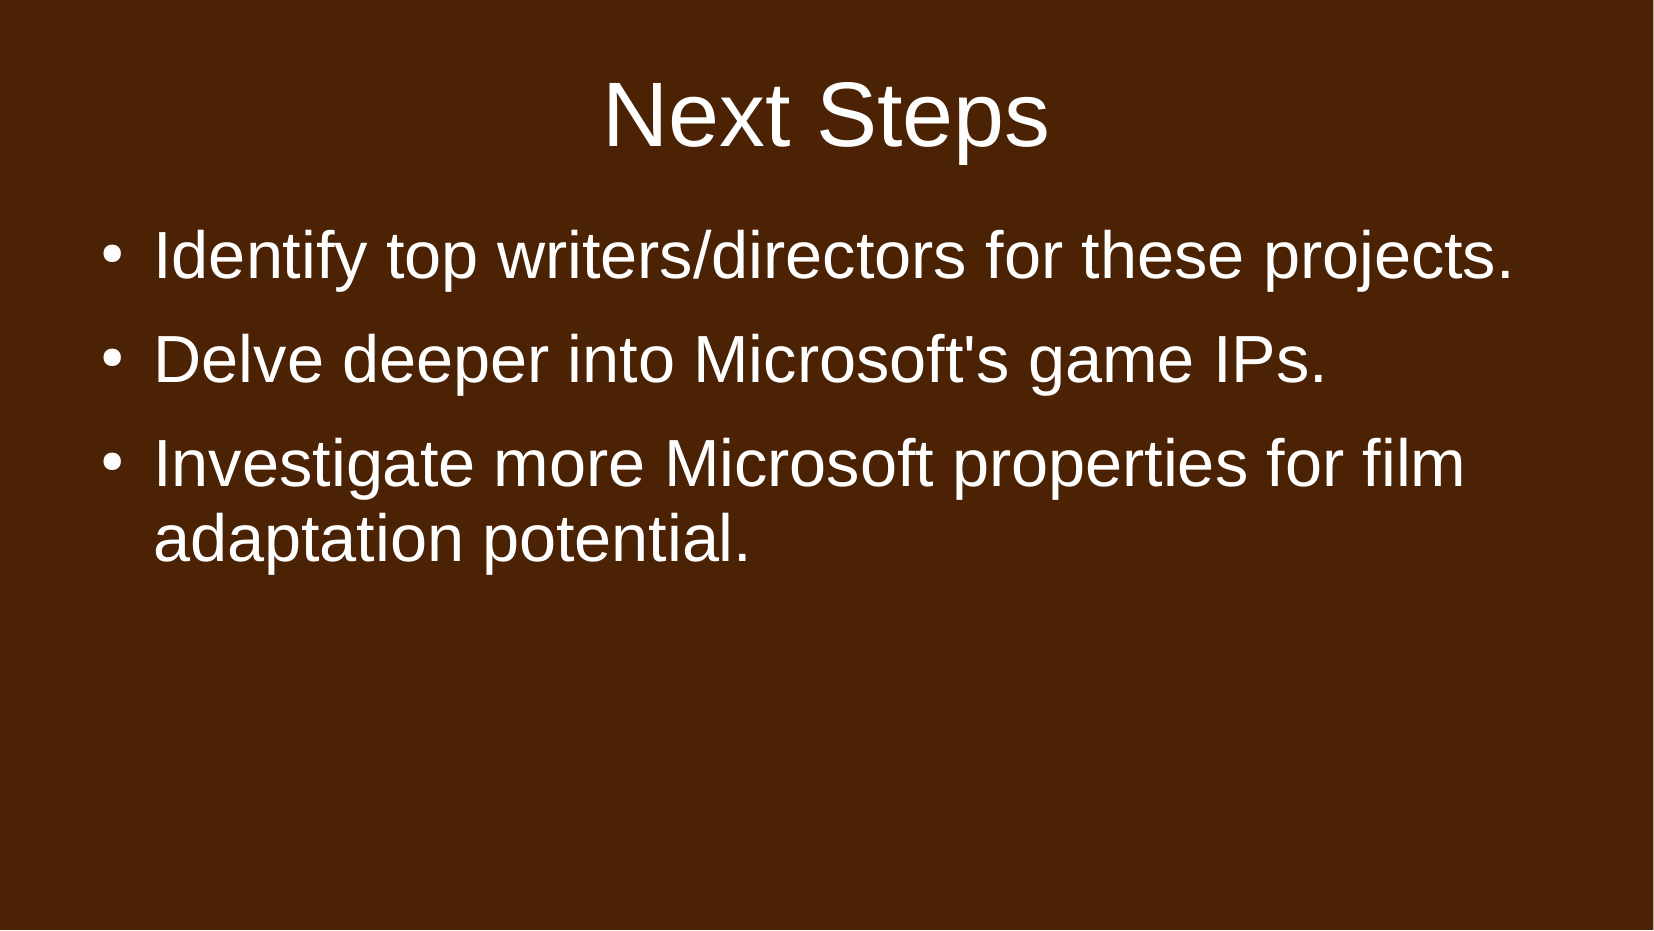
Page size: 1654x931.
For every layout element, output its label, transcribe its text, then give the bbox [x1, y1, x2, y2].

list Identify top writers/directors for these projects. Delve deeper into Microsoft's game IPs. Investigate more Microsoft properties for film adaptation potential. [82, 217, 1571, 758]
title Next Steps [82, 37, 1571, 193]
